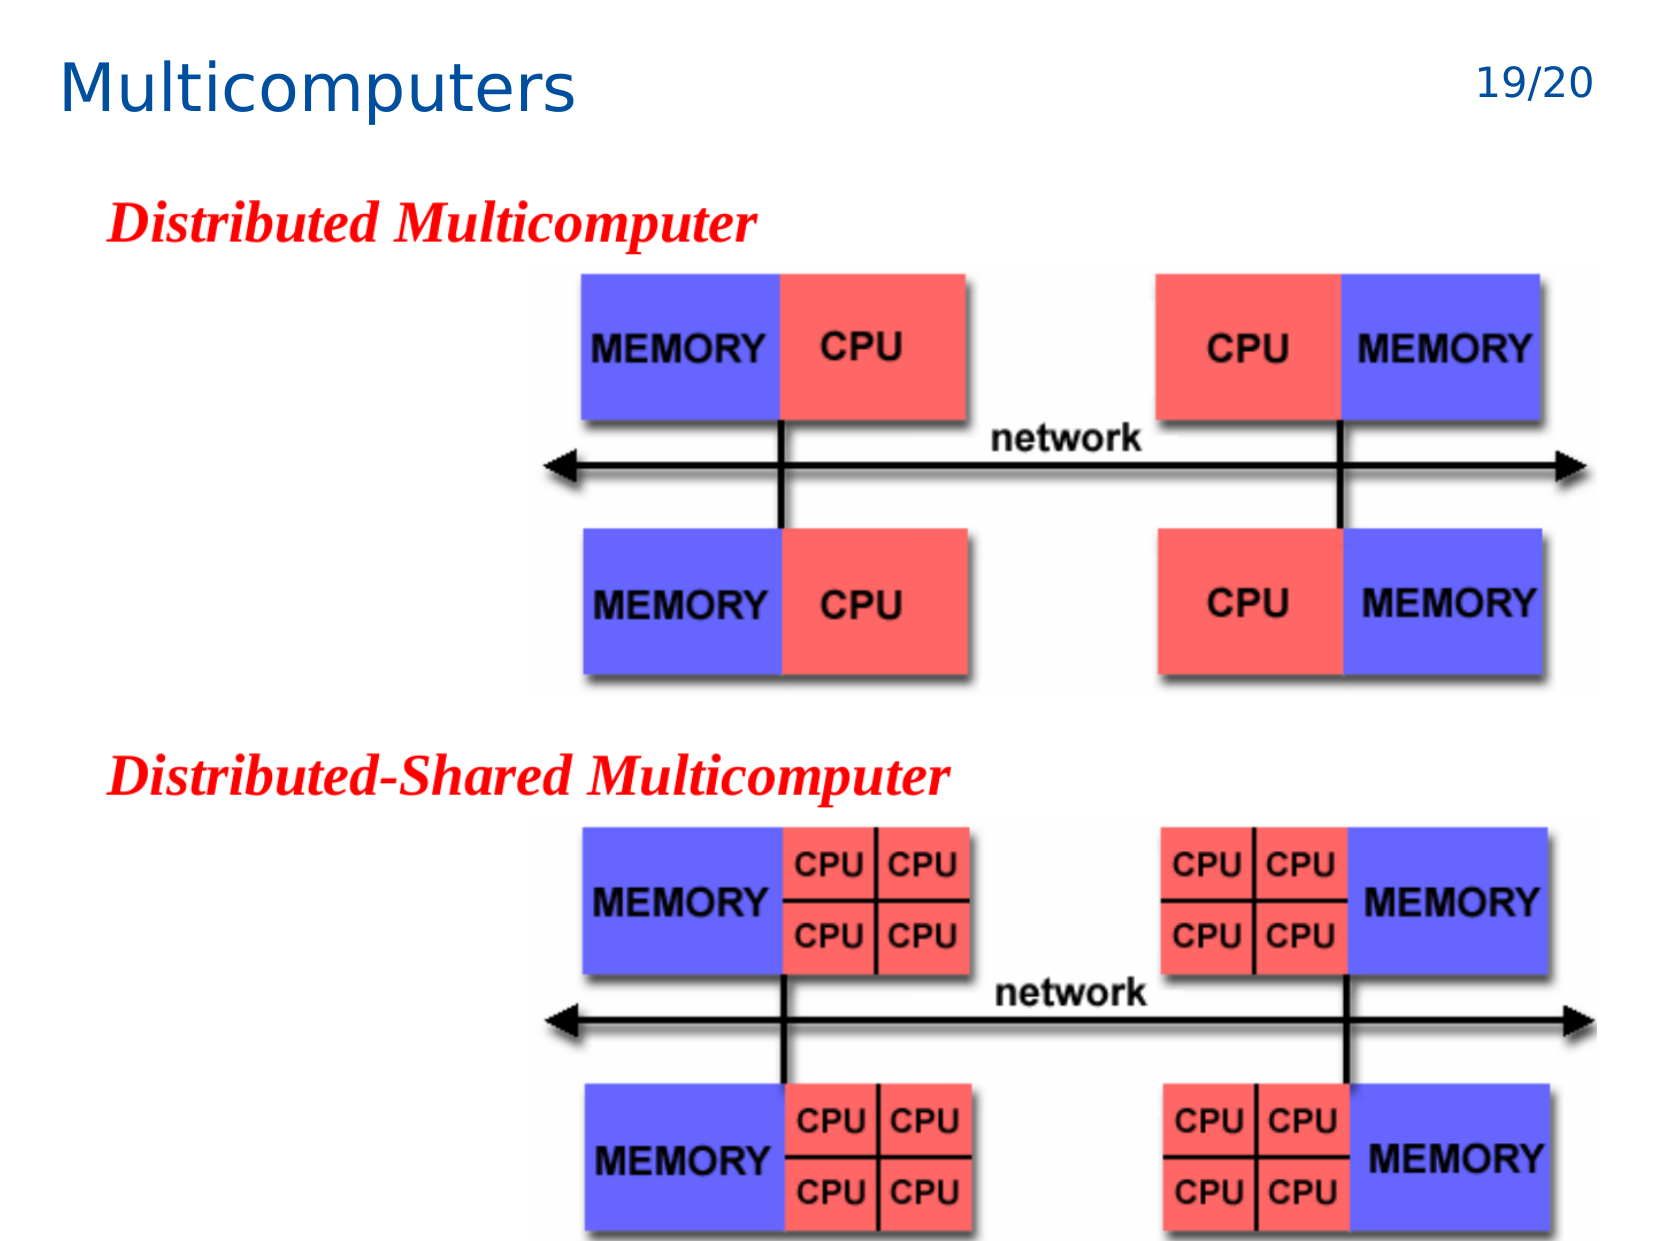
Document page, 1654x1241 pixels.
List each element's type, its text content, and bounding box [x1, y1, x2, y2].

title Multicomputers [59, 29, 1625, 148]
picture [102, 198, 1597, 1241]
